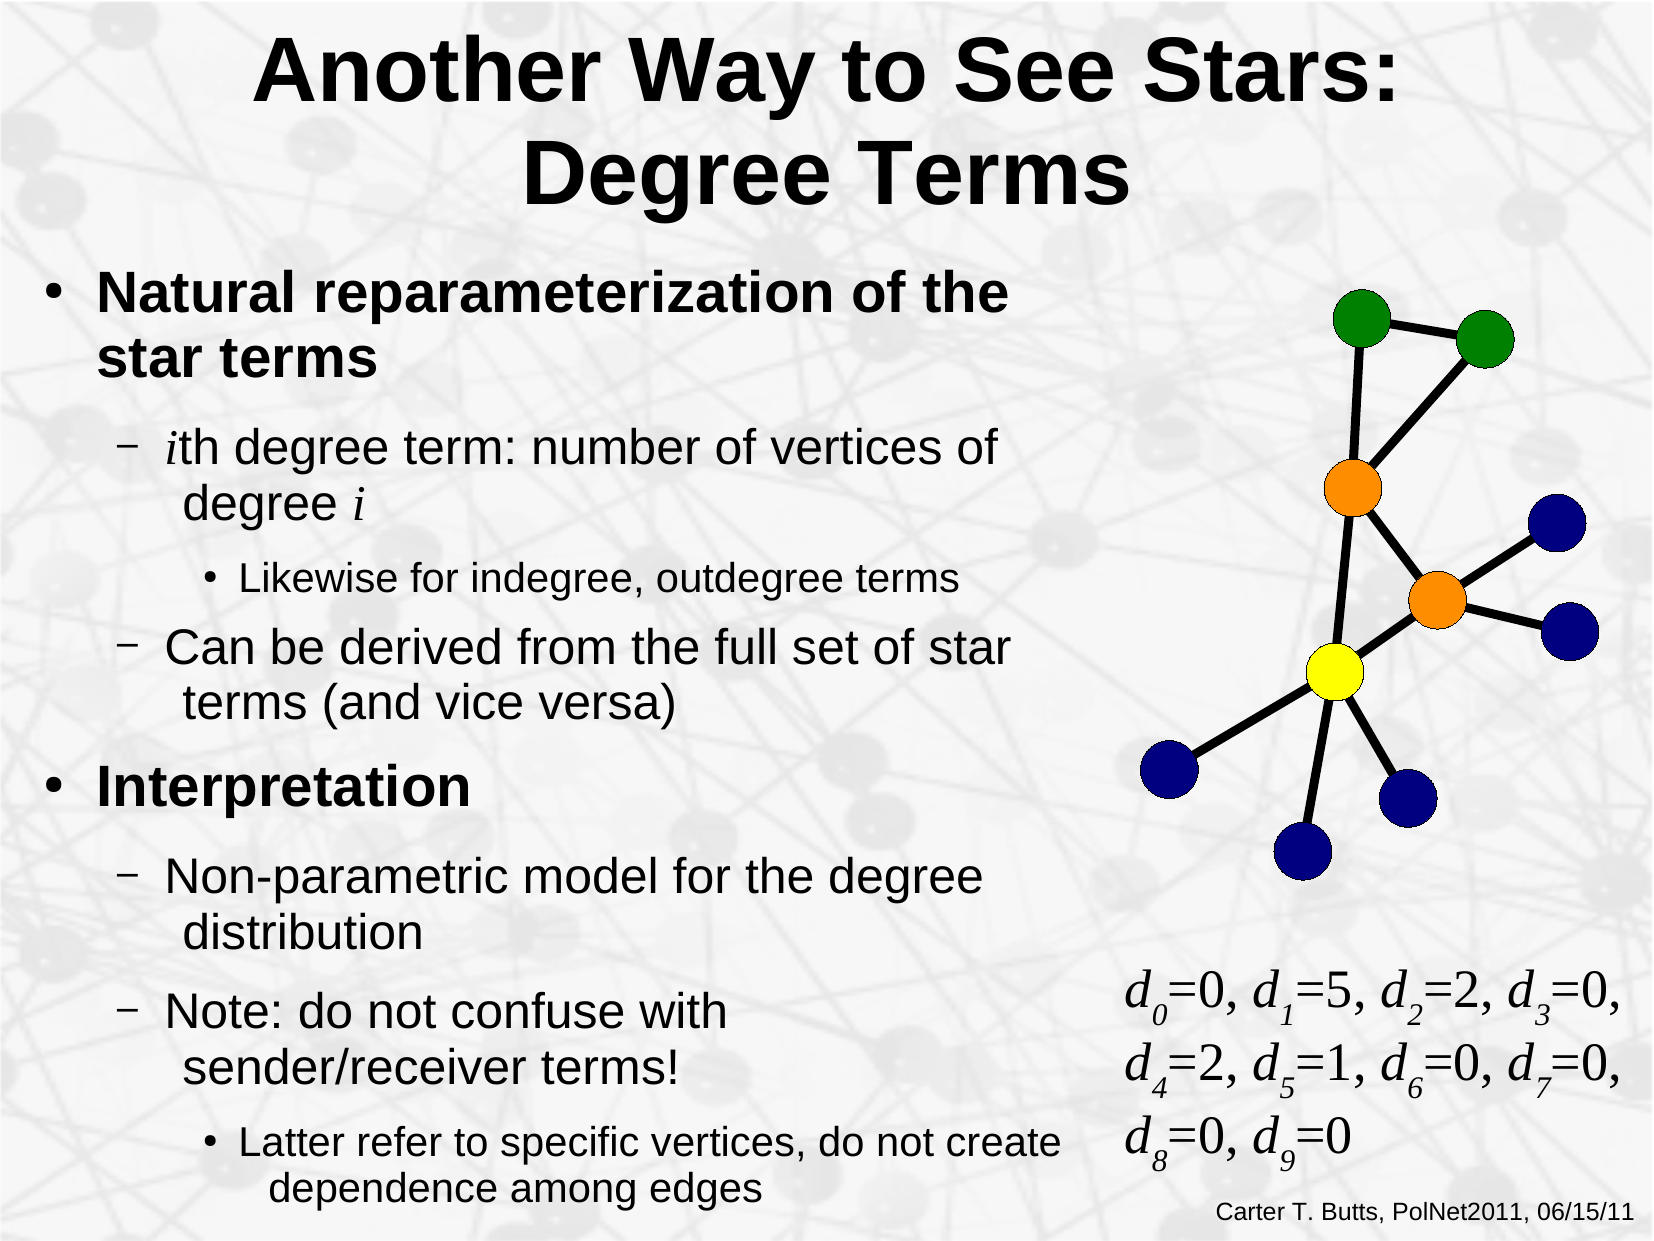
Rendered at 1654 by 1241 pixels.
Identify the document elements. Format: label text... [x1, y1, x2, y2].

text_box d0=0, d1=5, d2=2, d3=0, d4=2, d5=1, d6=0, d7=0, d8=0, d9=0 [1124, 959, 1635, 1213]
picture [2, 3, 1650, 1239]
text_box [1408, 571, 1467, 630]
text_box [1379, 769, 1438, 828]
text_box [1306, 643, 1364, 701]
title Another Way to See Stars: Degree Terms [121, 18, 1534, 224]
text_box [1140, 740, 1199, 799]
text_box [1528, 494, 1587, 552]
text_box [1273, 822, 1332, 881]
text_box [1324, 459, 1382, 517]
text_box [1333, 289, 1391, 348]
text_box [1541, 602, 1599, 661]
list Natural reparameterization of the star terms ith degree term: number of vertices of degree i Likewise for indegree, outdegree terms Can be derived from the full set of star terms (and vice versa) Interpretation Non-parametric model for the degree distribution Note: do not confuse with sender/receiver terms! Latter refer to specific vertices, do not create dependence among edges [25, 259, 1074, 1212]
text_box [1456, 310, 1515, 369]
